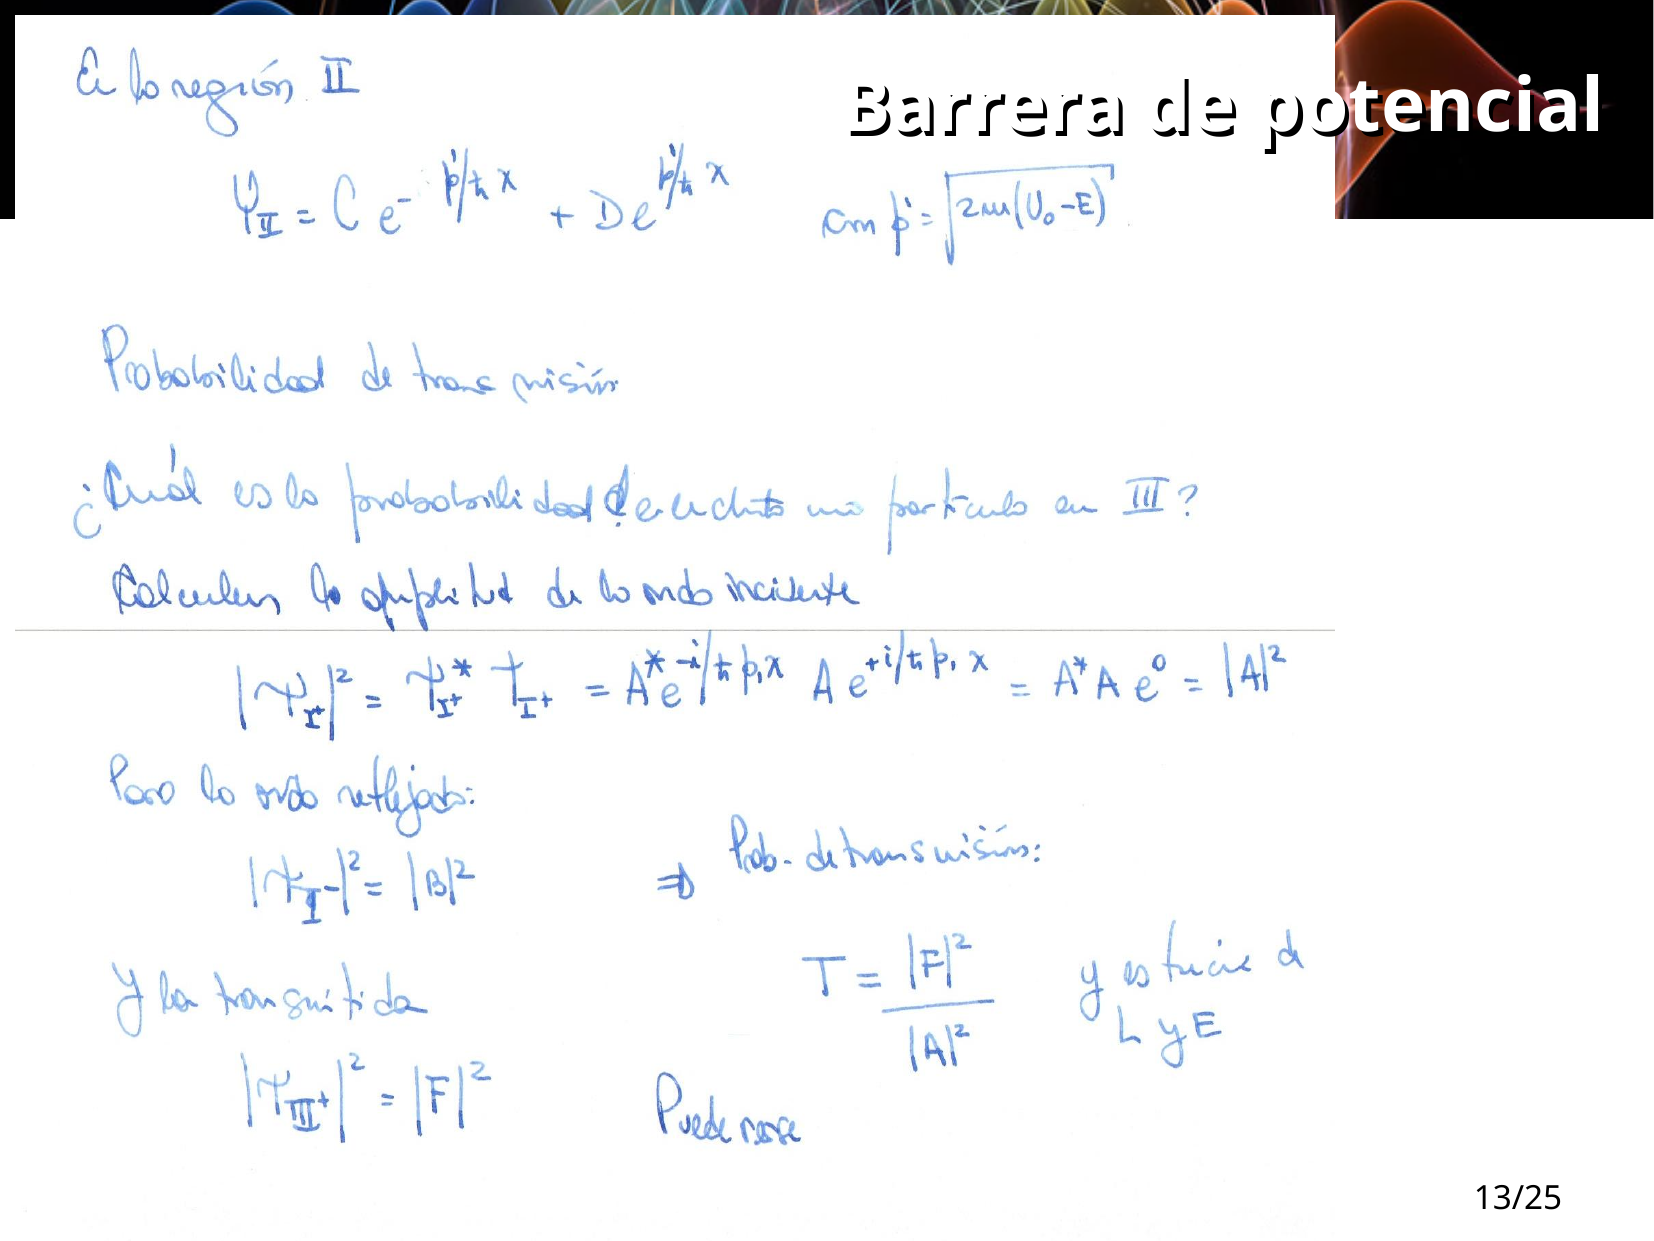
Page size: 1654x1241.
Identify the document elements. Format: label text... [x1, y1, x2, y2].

title Barrera de potencial [45, 15, 1606, 191]
picture [0, 0, 1654, 1241]
